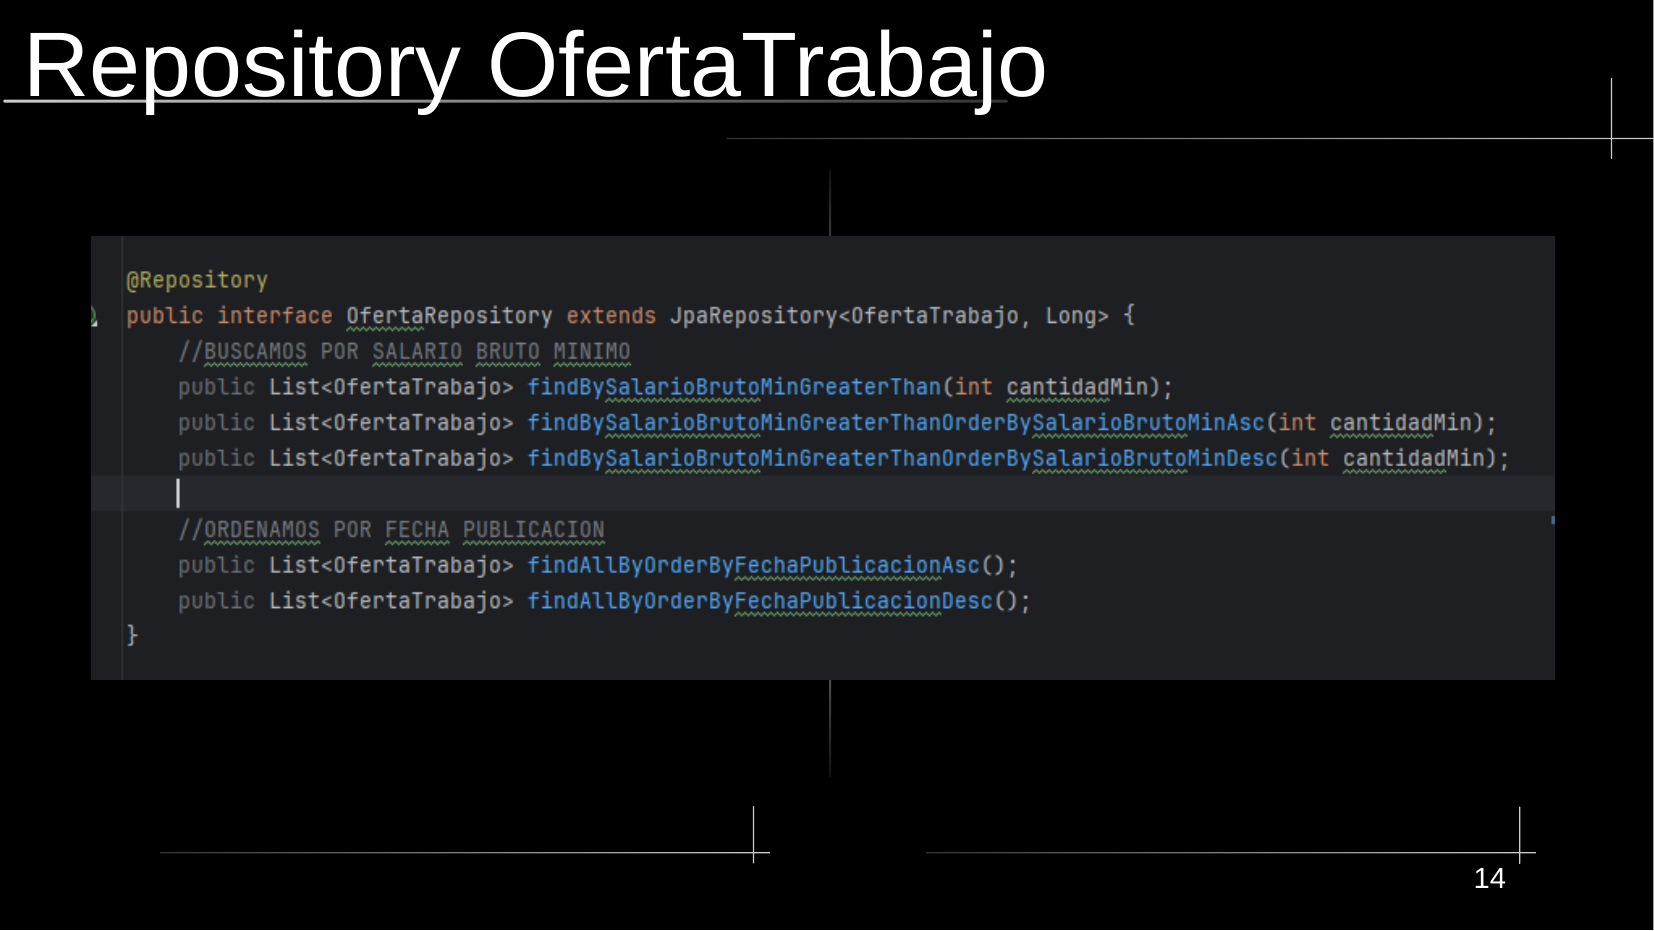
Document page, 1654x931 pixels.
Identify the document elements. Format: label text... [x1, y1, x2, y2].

title Repository OfertaTrabajo [23, 11, 1589, 119]
picture [91, 236, 1555, 680]
